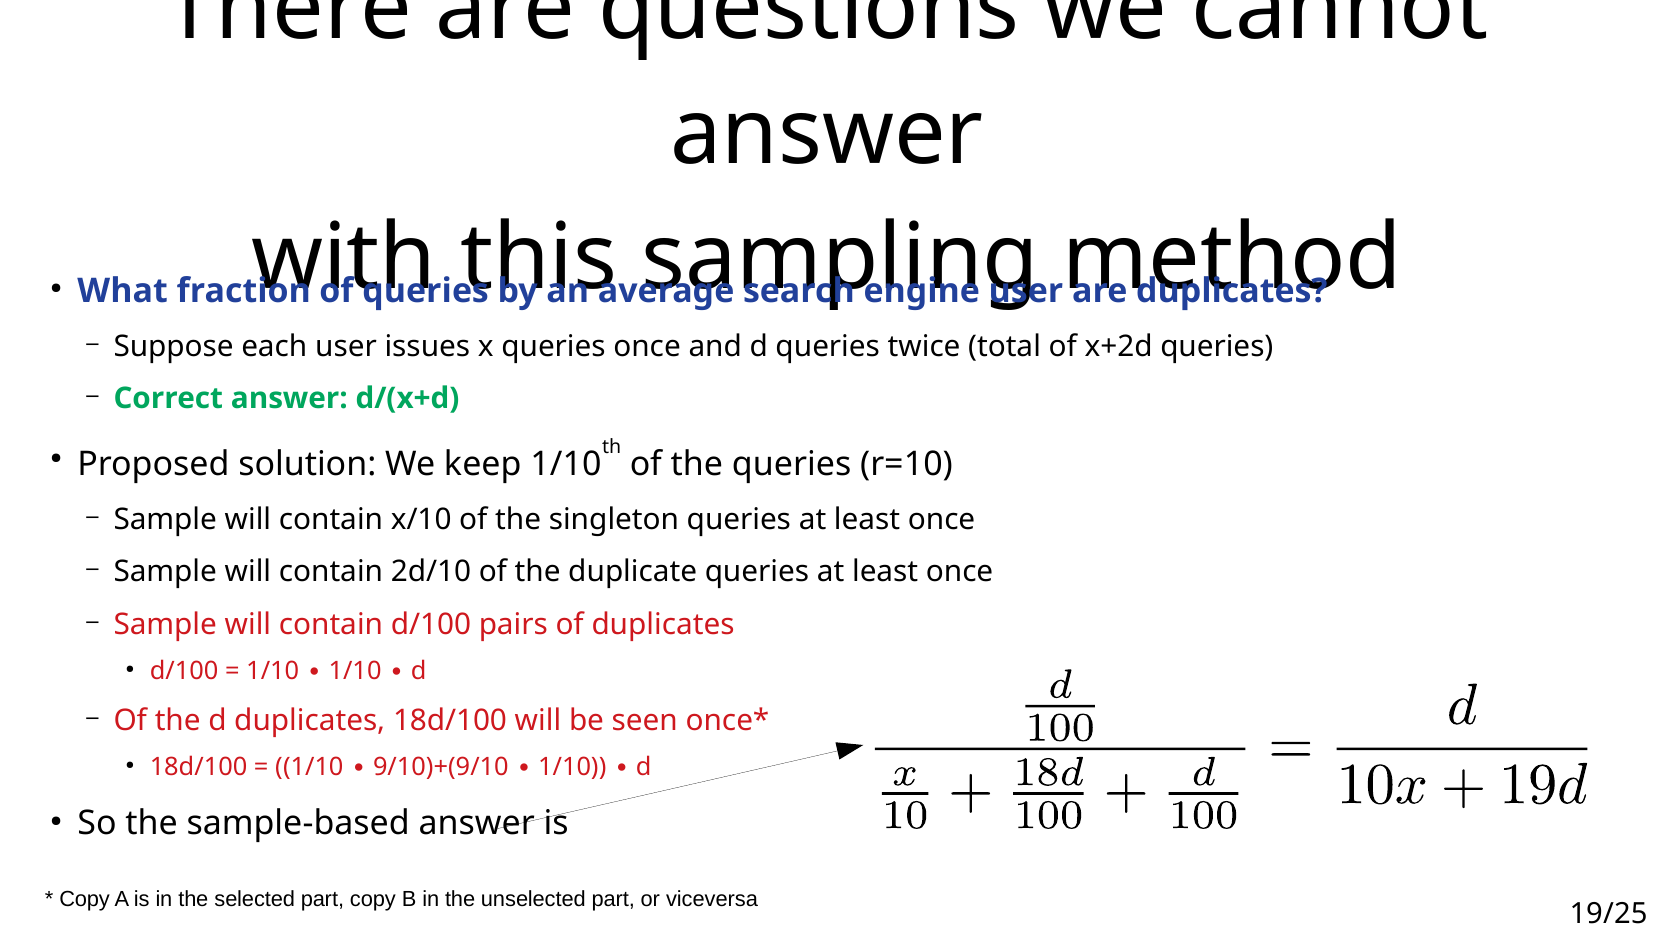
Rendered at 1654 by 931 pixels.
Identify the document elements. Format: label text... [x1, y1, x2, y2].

title There are questions we cannot answer with this sampling method [1, 0, 1654, 258]
text_box [874, 669, 1588, 829]
text_box * Copy A is in the selected part, copy B in the unselected part, or viceversa [29, 879, 821, 919]
list What fraction of queries by an average search engine user are duplicates? Suppose each user issues x queries once and d queries twice (total of x+2d queries) Correct answer: d/(x+d) Proposed solution: We keep 1/10th of the queries (r=10) Sample will contain x/10 of the singleton queries at least once Sample will contain 2d/10 of the duplicate queries at least once Sample will contain d/100 pairs of duplicates d/100 = 1/10 ∙ 1/10 ∙ d Of the d duplicates, 18d/100 will be seen once* 18d/100 = ((1/10 ∙ 9/10)+(9/10 ∙ 1/10)) ∙ d So the sample-based answer is [41, 266, 1530, 854]
